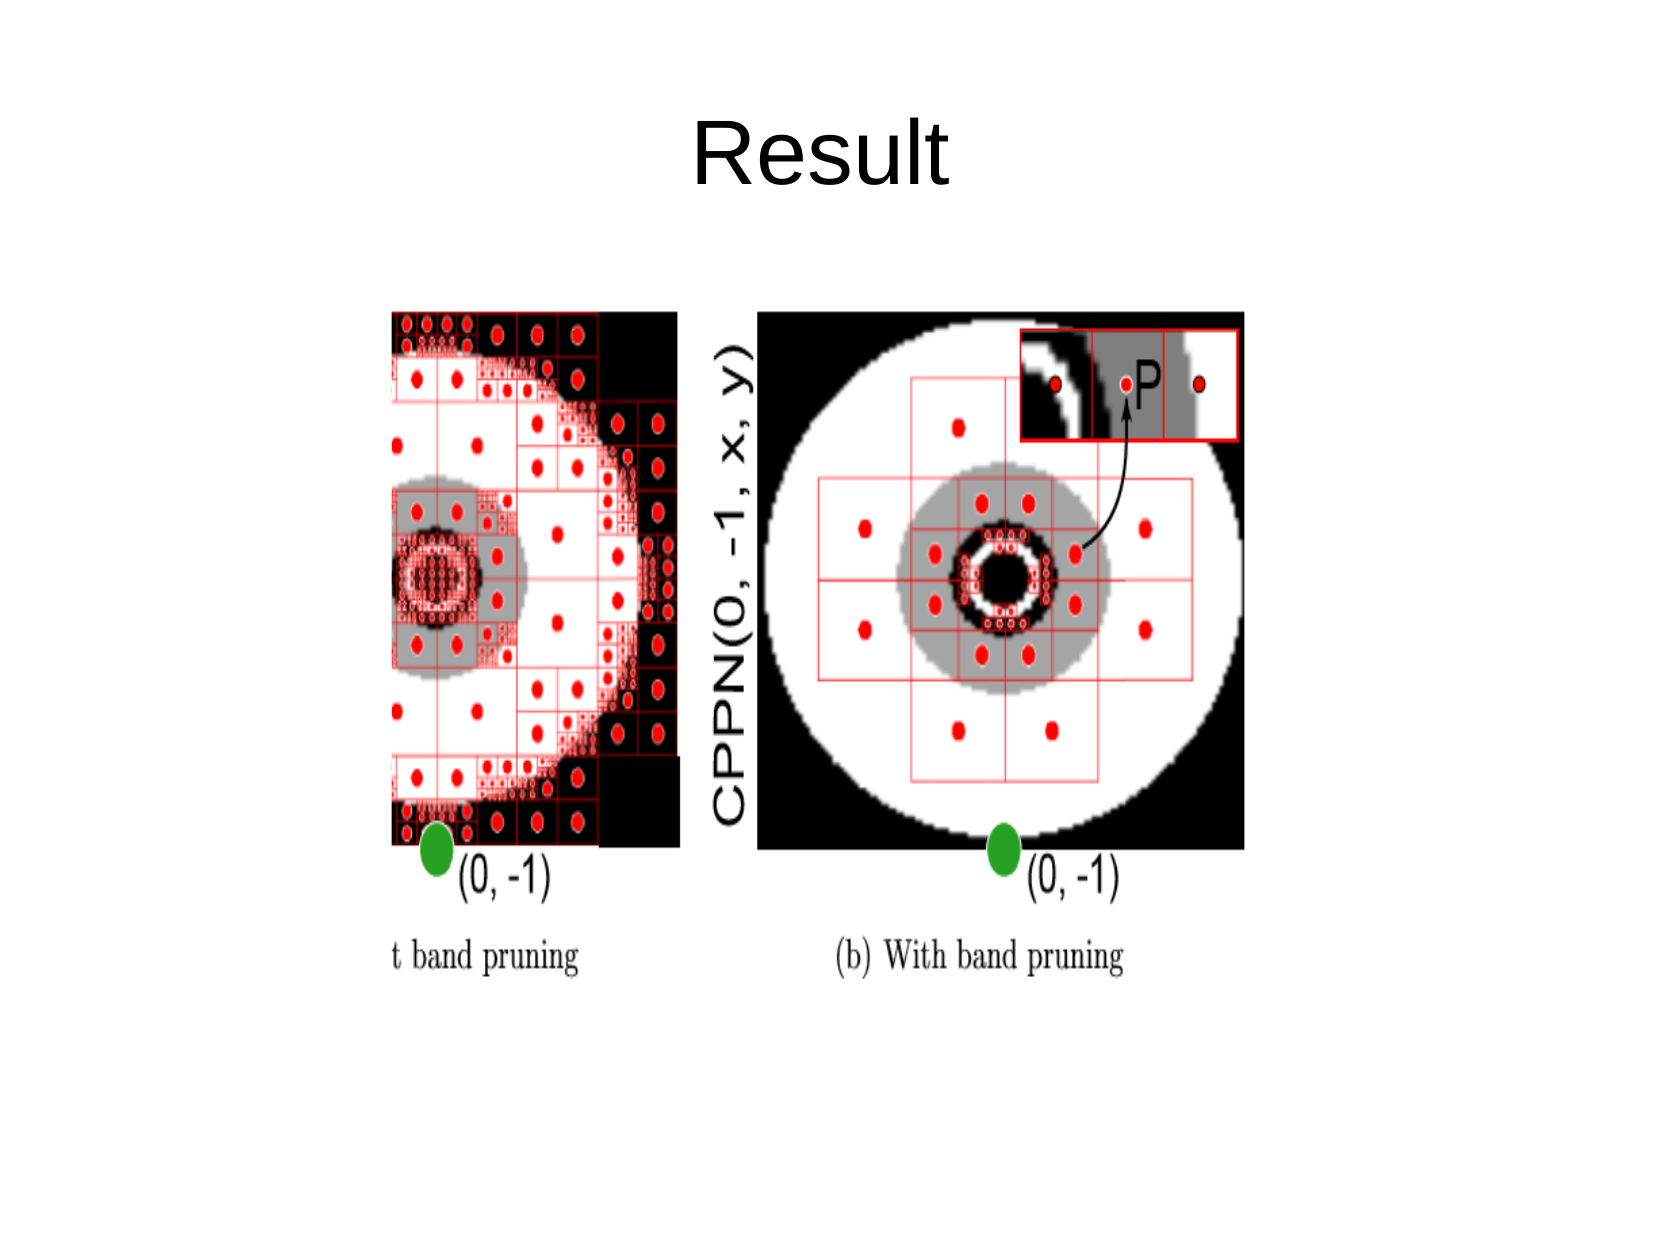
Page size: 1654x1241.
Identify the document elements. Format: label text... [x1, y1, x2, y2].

picture [391, 196, 1300, 1004]
title Result [76, 49, 1565, 257]
